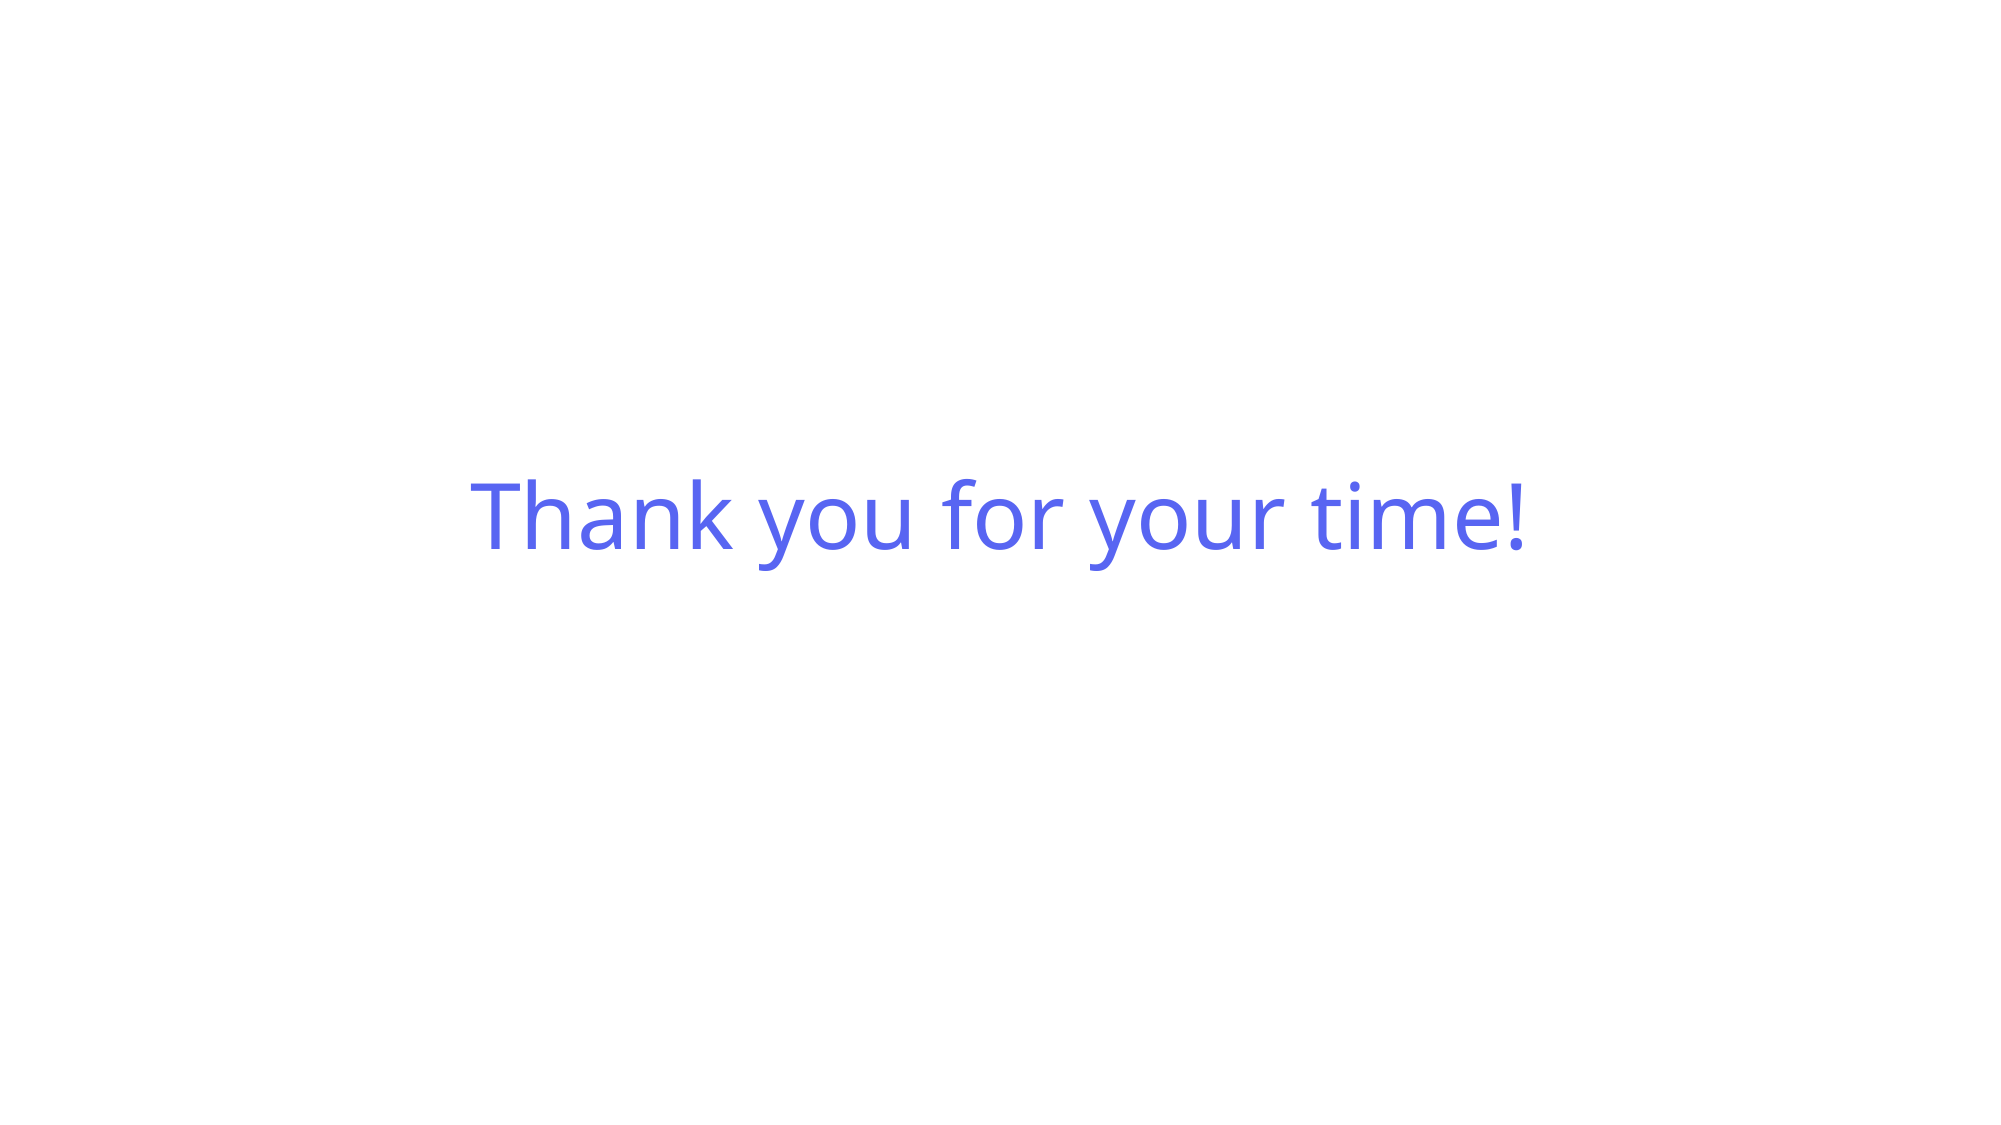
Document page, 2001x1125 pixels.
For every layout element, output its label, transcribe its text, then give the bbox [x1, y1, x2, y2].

title Thank you for your time! [137, 411, 1863, 630]
